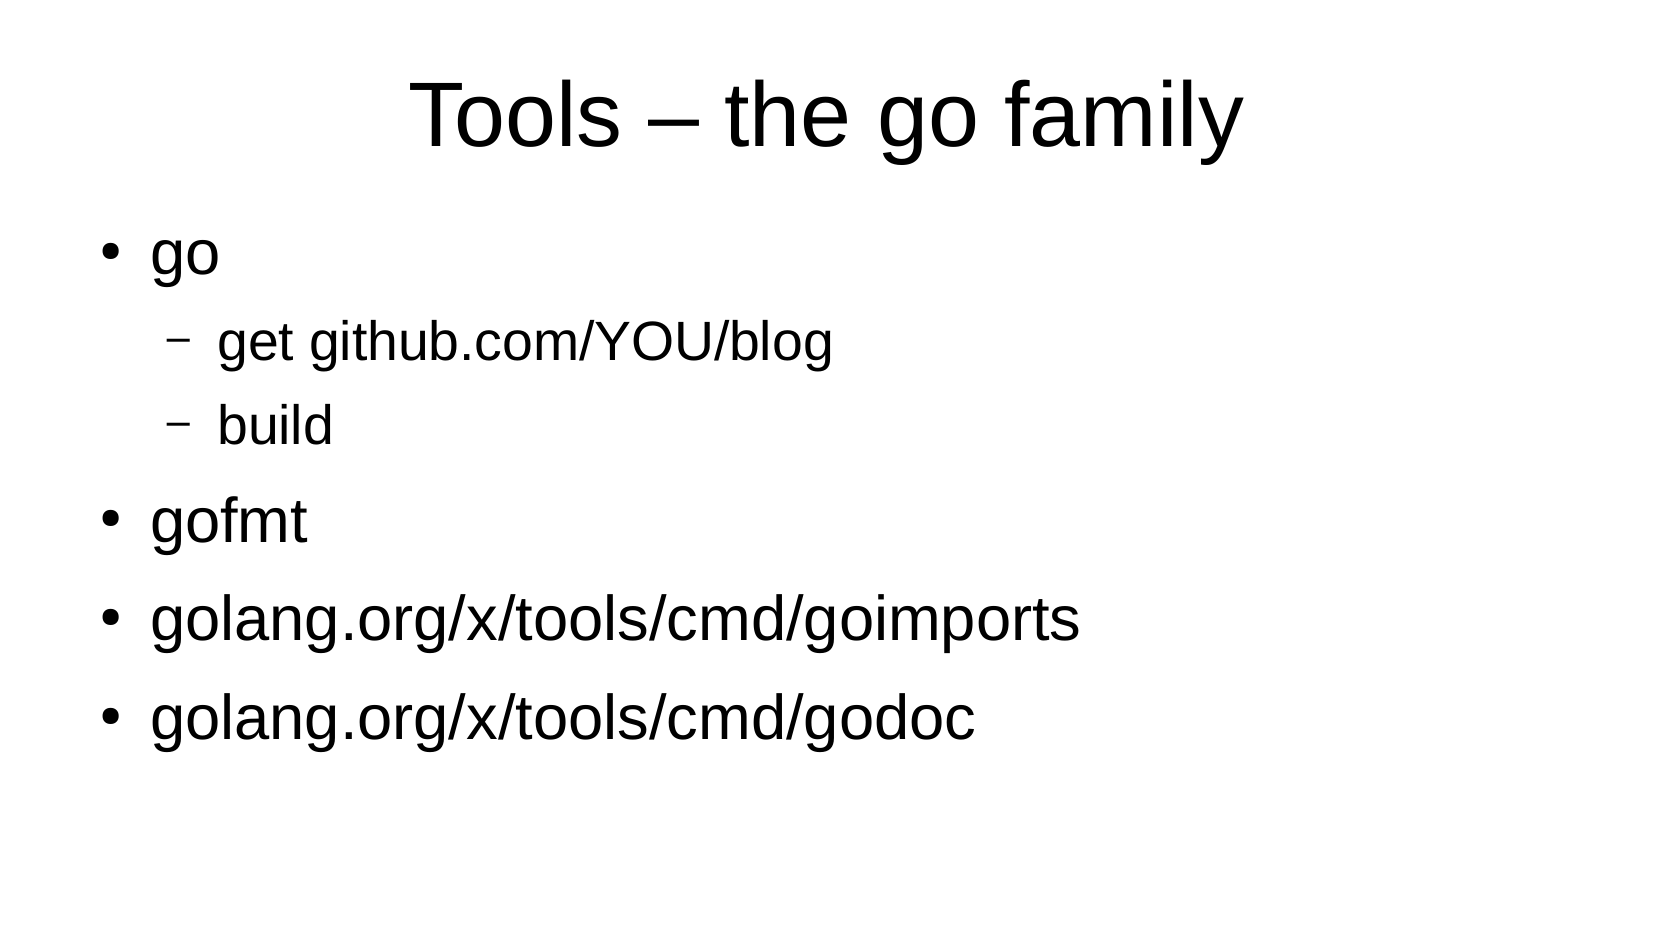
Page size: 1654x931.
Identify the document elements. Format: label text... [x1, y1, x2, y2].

list go get github.com/YOU/blog build gofmt golang.org/x/tools/cmd/goimports golang.org/x/tools/cmd/godoc [82, 217, 1571, 758]
title Tools – the go family [82, 37, 1571, 193]
